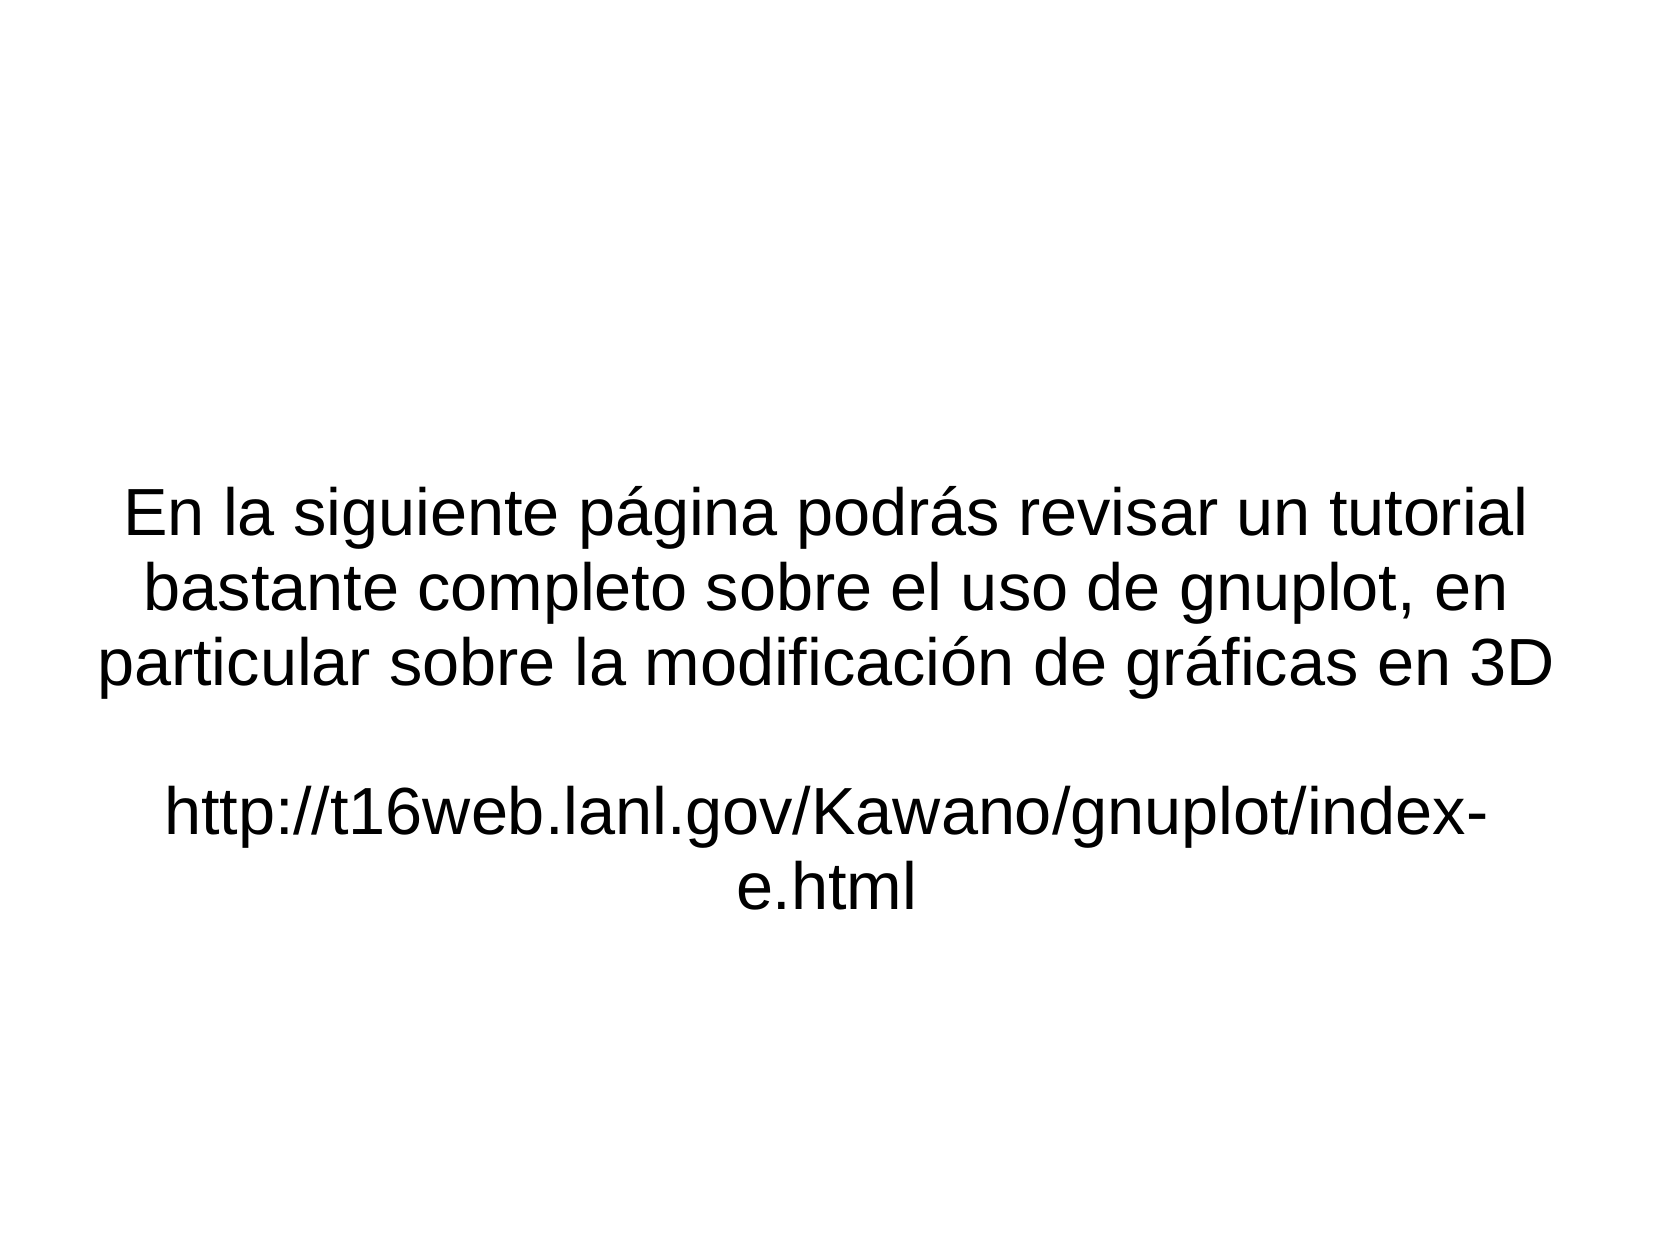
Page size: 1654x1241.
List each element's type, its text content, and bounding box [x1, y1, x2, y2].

subtitle En la siguiente página podrás revisar un tutorial bastante completo sobre el uso de gnuplot, en particular sobre la modificación de gráficas en 3D http://t16web.lanl.gov/Kawano/gnuplot/index-e.html [82, 297, 1571, 1102]
